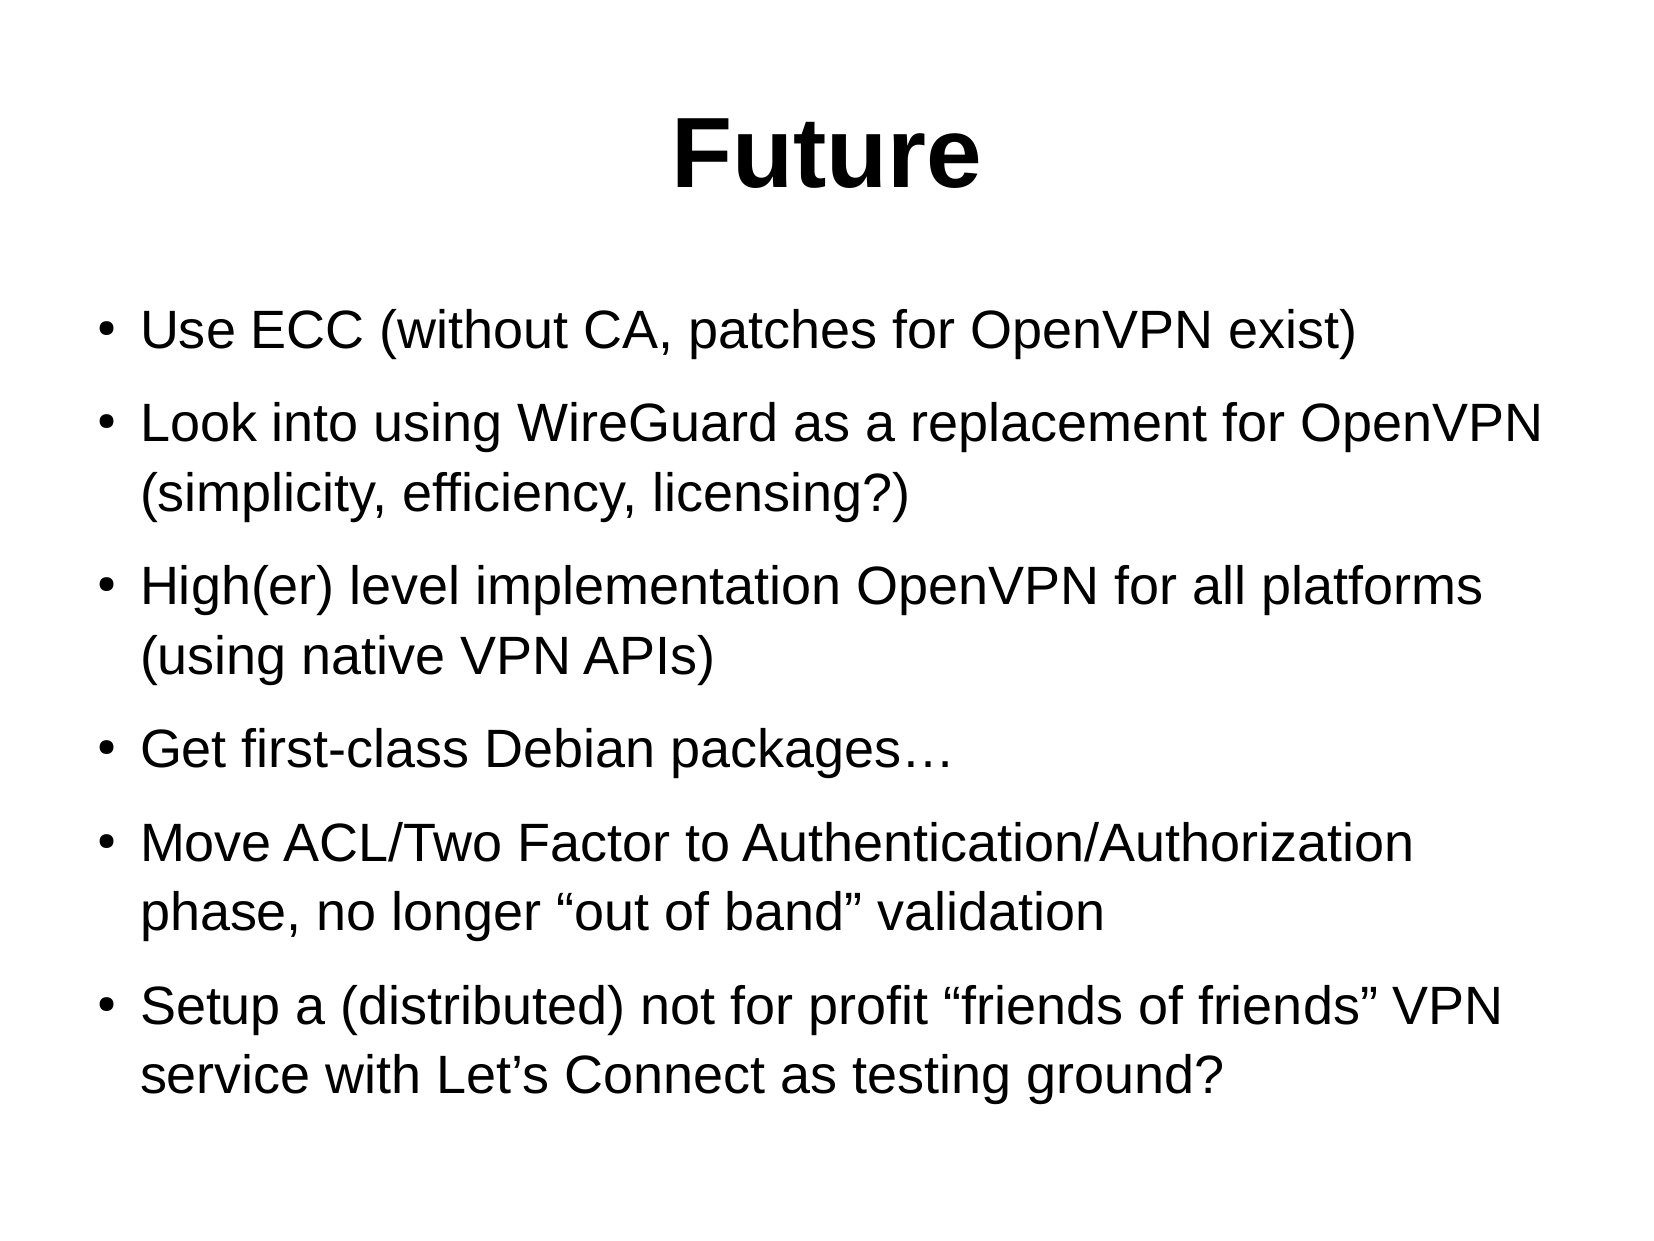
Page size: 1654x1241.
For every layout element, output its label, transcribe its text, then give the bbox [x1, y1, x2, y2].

title Future [82, 49, 1571, 257]
list Use ECC (without CA, patches for OpenVPN exist) Look into using WireGuard as a replacement for OpenVPN (simplicity, efficiency, licensing?) High(er) level implementation OpenVPN for all platforms (using native VPN APIs) Get first-class Debian packages… Move ACL/Two Factor to Authentication/Authorization phase, no longer “out of band” validation Setup a (distributed) not for profit “friends of friends” VPN service with Let’s Connect as testing ground? [82, 290, 1571, 1126]
